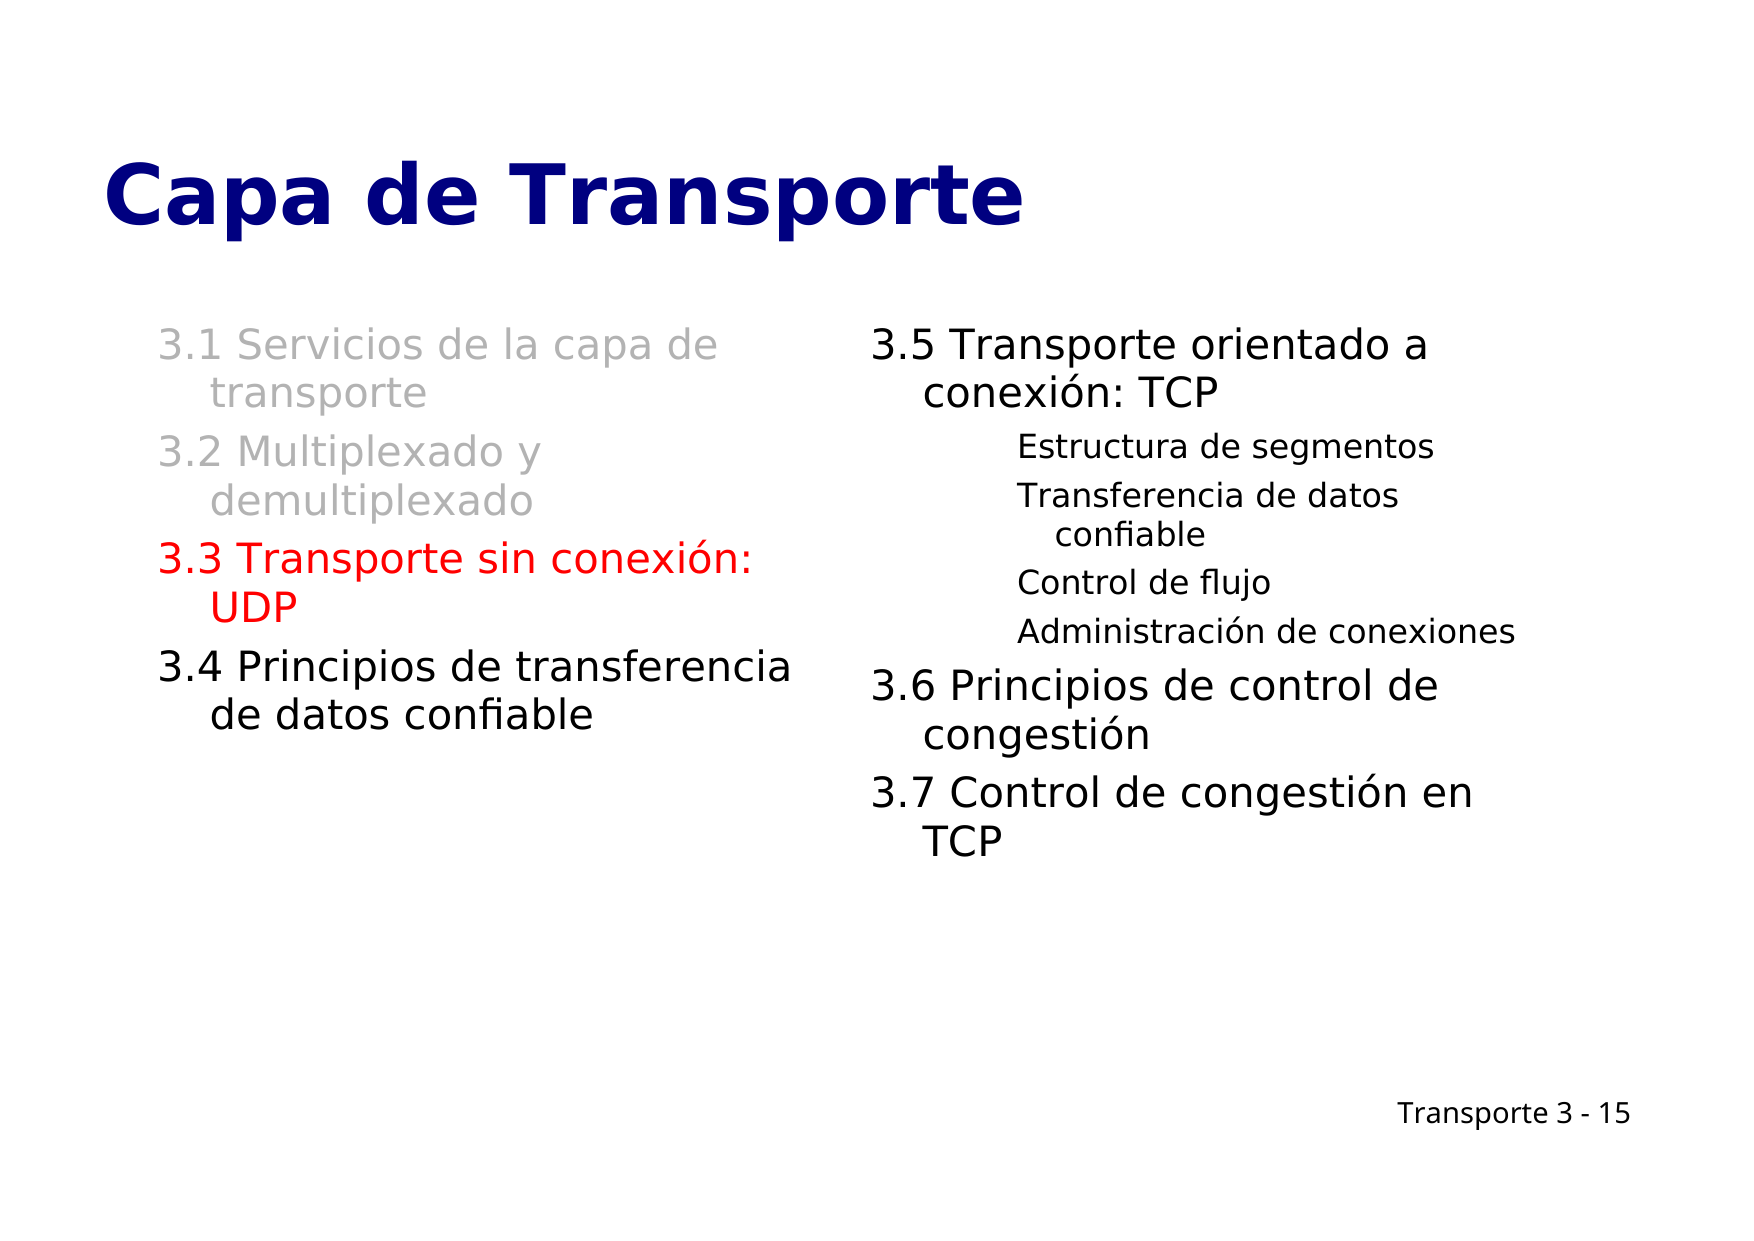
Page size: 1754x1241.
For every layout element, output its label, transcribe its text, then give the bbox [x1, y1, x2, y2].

list 3.5 Transporte orientado a conexión: TCP Estructura de segmentos Transferencia de datos confiable Control de flujo Administración de conexiones 3.6 Principios de control de congestión 3.7 Control de congestión en TCP [866, 320, 1546, 1082]
list 3.1 Servicios de la capa de transporte 3.2 Multiplexado y demultiplexado 3.3 Transporte sin conexión: UDP 3.4 Principios de transferencia de datos confiable [154, 320, 833, 1082]
title Capa de Transporte [88, 95, 1654, 298]
